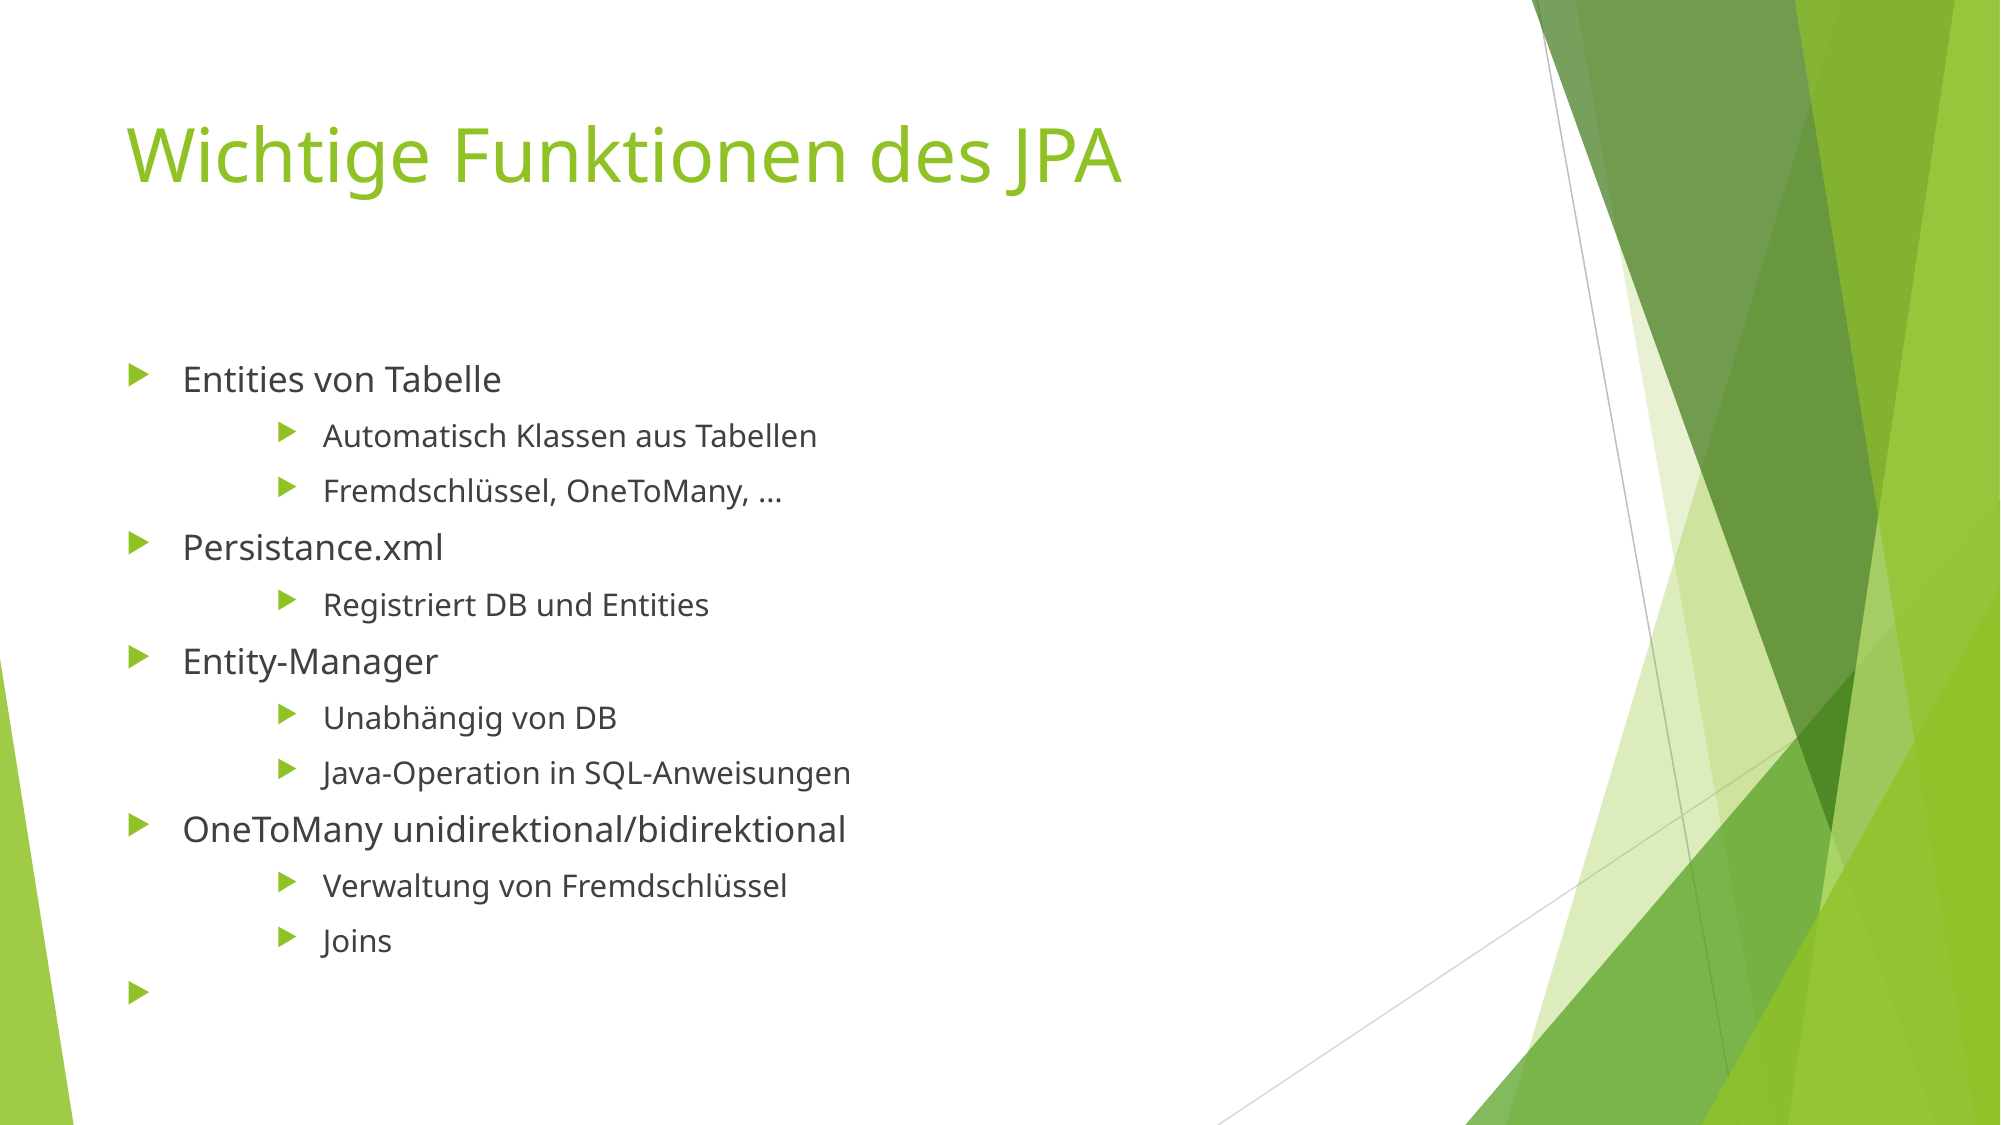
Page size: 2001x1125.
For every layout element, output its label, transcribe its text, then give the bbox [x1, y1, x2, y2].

list Entities von Tabelle Automatisch Klassen aus Tabellen Fremdschlüssel, OneToMany, … Persistance.xml Registriert DB und Entities Entity-Manager Unabhängig von DB Java-Operation in SQL-Anweisungen OneToMany unidirektional/bidirektional Verwaltung von Fremdschlüssel Joins [111, 354, 1522, 992]
title Wichtige Funktionen des JPA [111, 99, 1522, 317]
